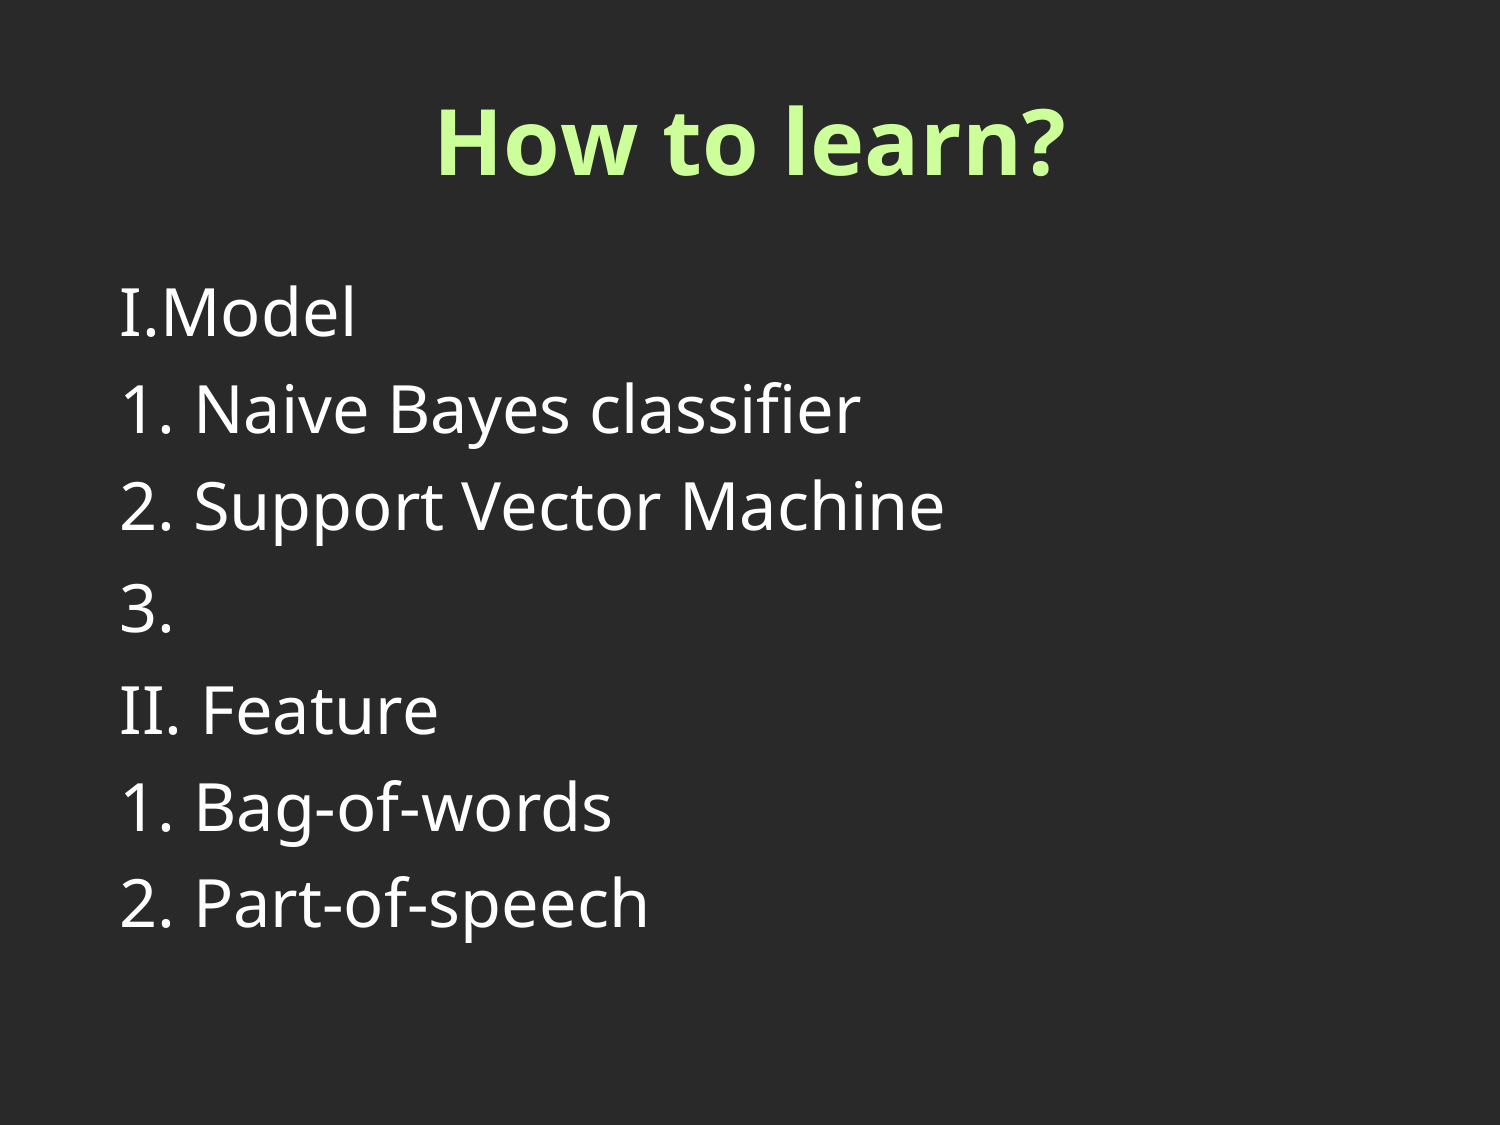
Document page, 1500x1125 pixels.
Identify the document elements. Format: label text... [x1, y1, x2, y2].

list Model Naive Bayes classifier Support Vector Machine Feature Bag-of-words Part-of-speech [105, 262, 1426, 1005]
title How to learn? [75, 45, 1426, 233]
